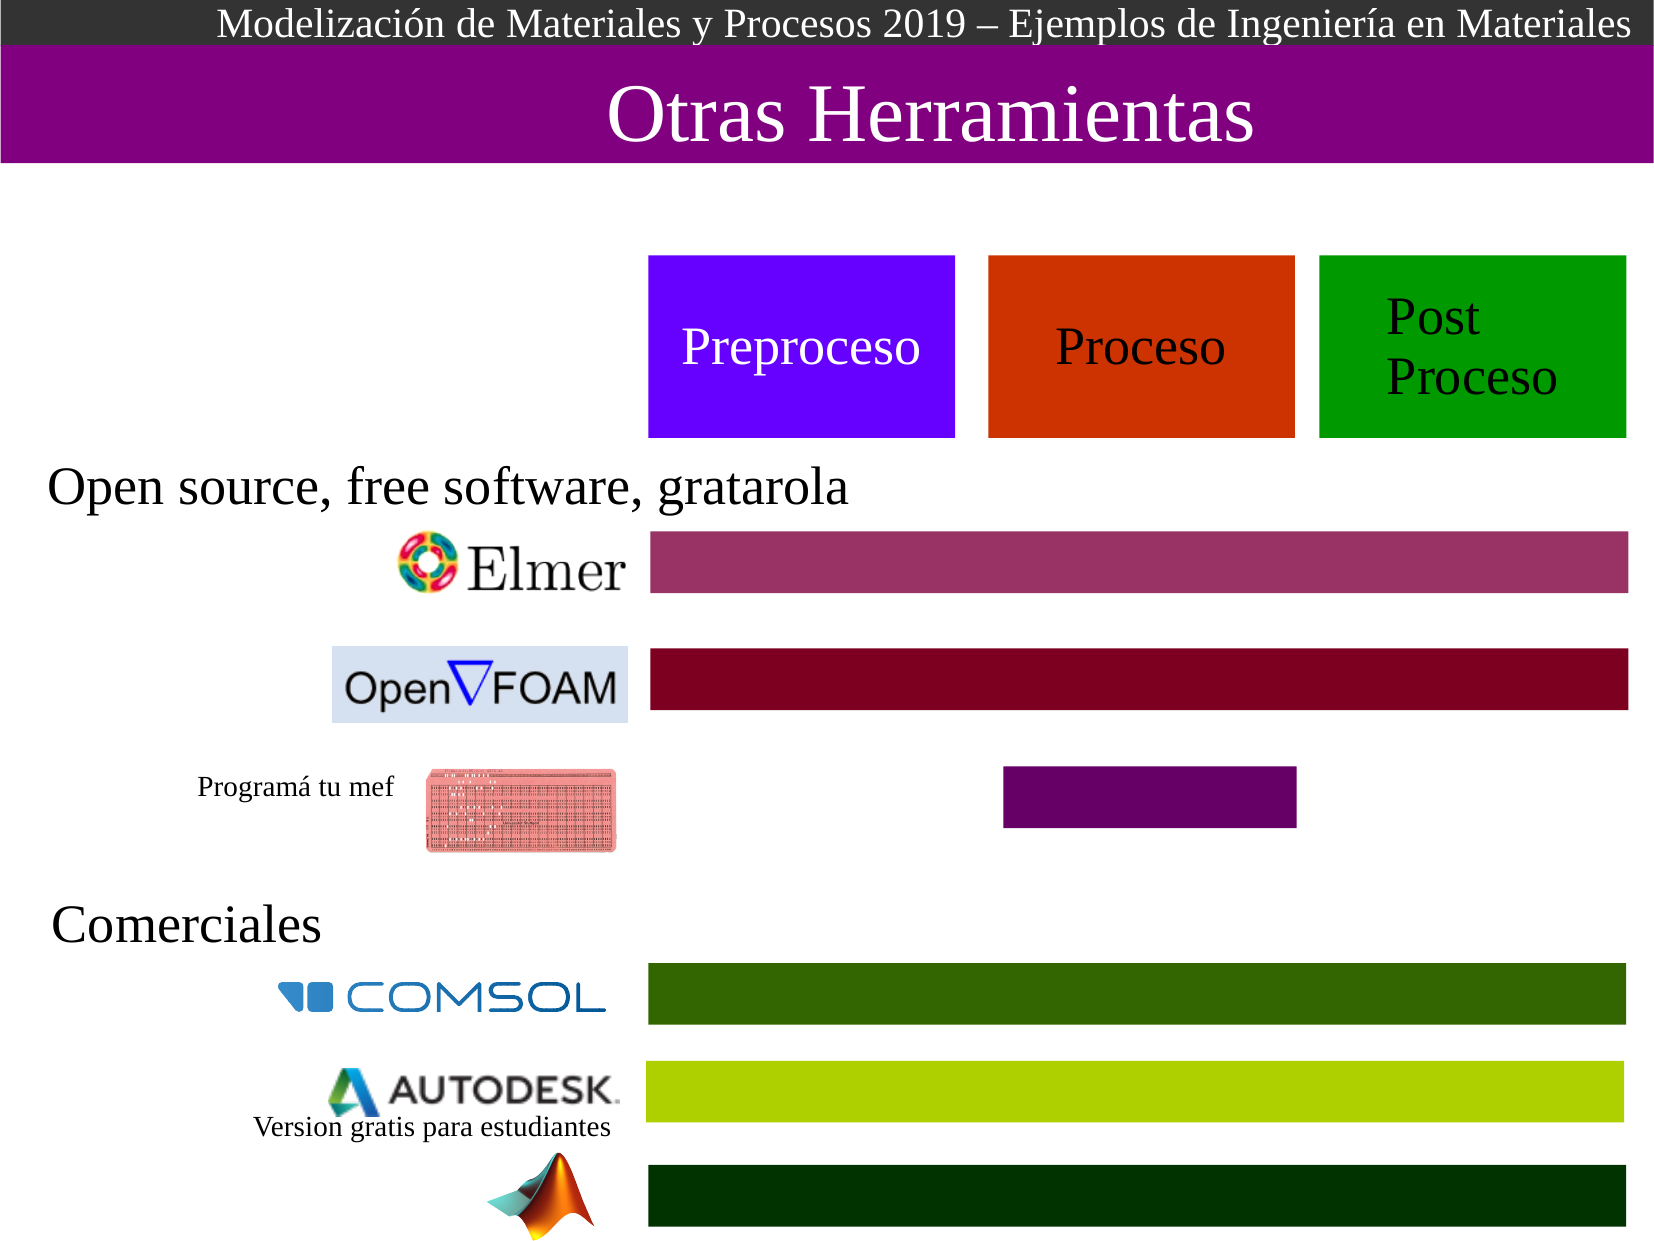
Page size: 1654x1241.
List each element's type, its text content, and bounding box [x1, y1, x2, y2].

text_box Comerciales [36, 886, 409, 962]
text_box Version gratis para estudiantes [238, 1103, 627, 1179]
text_box Programá tu mef [182, 763, 421, 817]
text_box Proceso [988, 255, 1295, 438]
picture [332, 646, 628, 723]
text_box [646, 1060, 1625, 1123]
picture [277, 982, 607, 1012]
text_box Preproceso [648, 255, 956, 438]
text_box Open source, free software, gratarola [32, 448, 866, 524]
text_box [650, 531, 1629, 594]
picture [486, 1179, 595, 1241]
text_box [648, 1164, 1627, 1227]
picture [328, 1068, 620, 1103]
picture [396, 530, 626, 594]
text_box [1003, 766, 1297, 829]
text_box Post Proceso [1319, 255, 1627, 438]
text_box [650, 648, 1629, 711]
text_box [648, 963, 1627, 1025]
picture [423, 766, 619, 855]
text_box Otras Herramientas [230, 59, 1634, 174]
